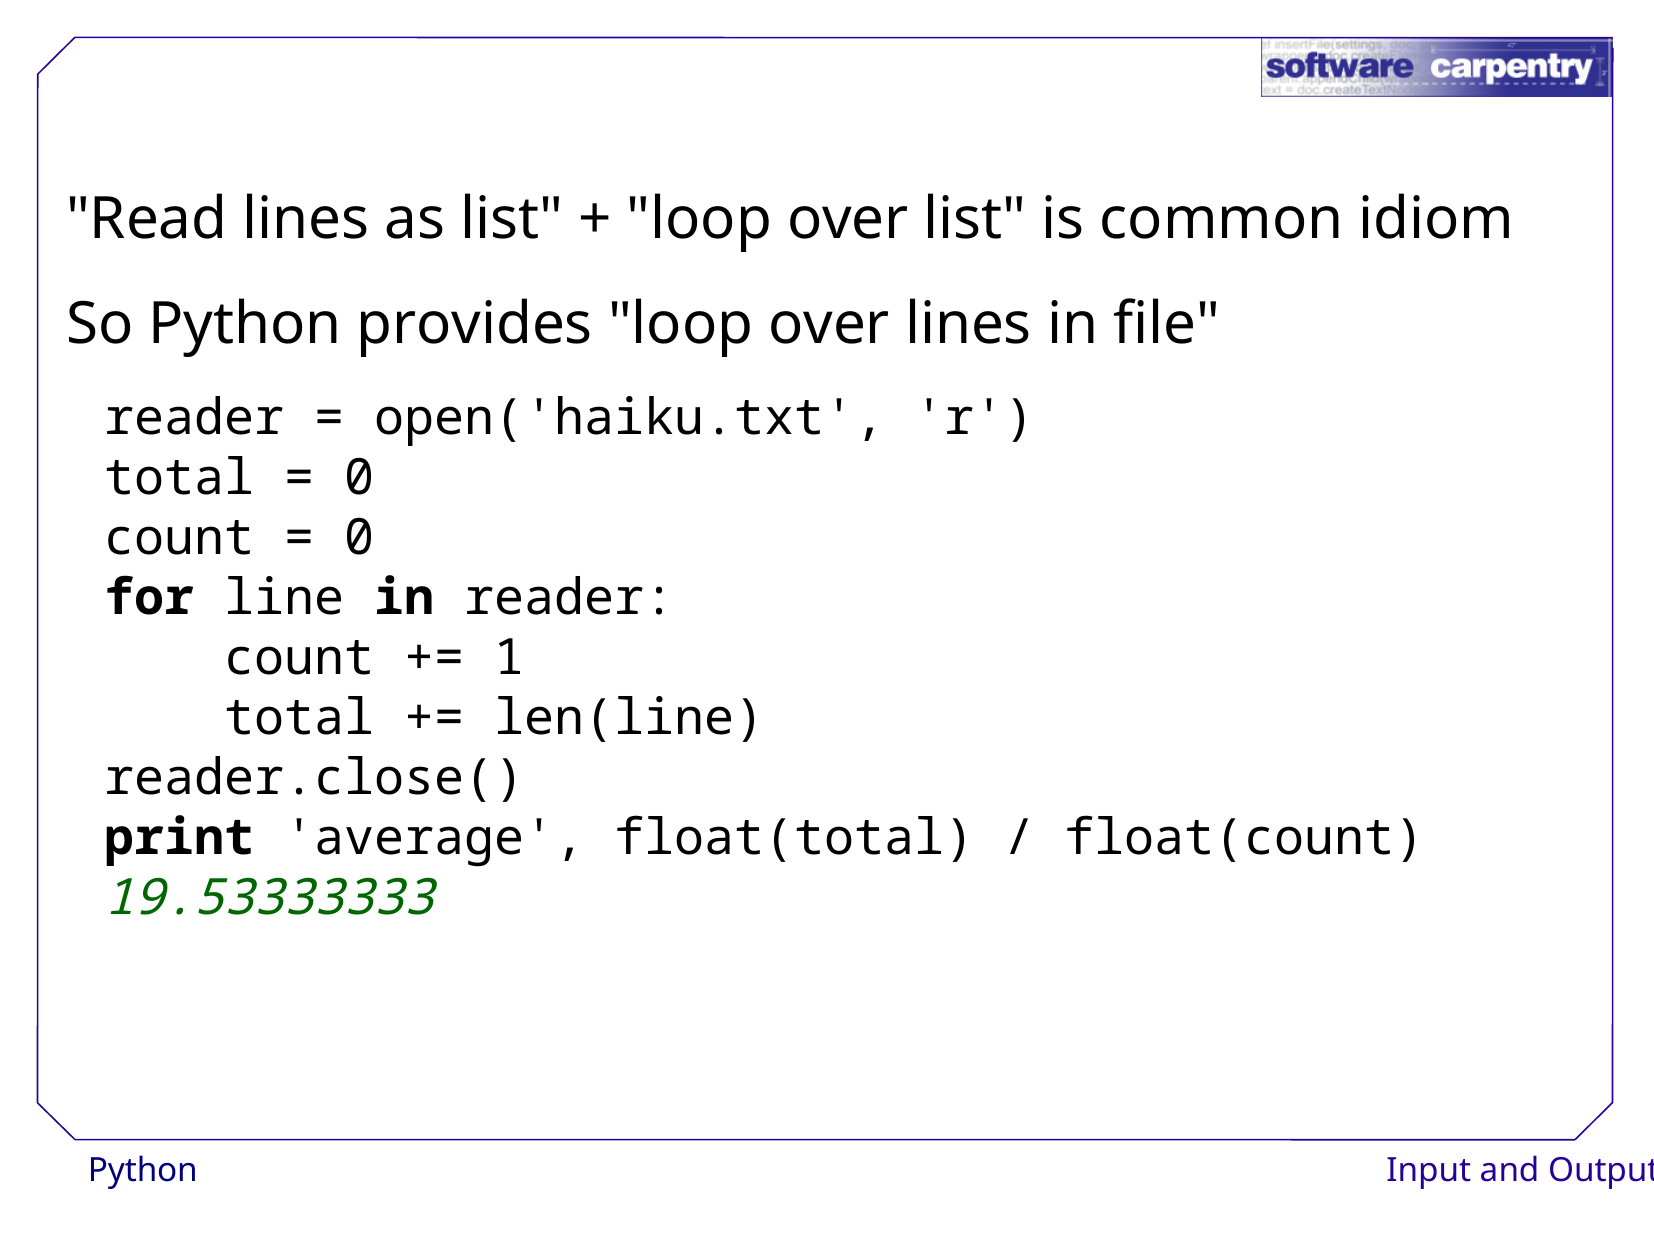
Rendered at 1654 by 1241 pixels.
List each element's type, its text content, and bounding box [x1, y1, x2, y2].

picture [1261, 39, 1613, 97]
text_box "Read lines as list" + "loop over list" is common idiom So Python provides "loop over lines in file" [51, 137, 1654, 364]
text_box reader = open('haiku.txt', 'r') total = 0 count = 0 for line in reader: count += 1 total += len(line) reader.close() print 'average', float(total) / float(count) 19.53333333 [89, 376, 1512, 942]
